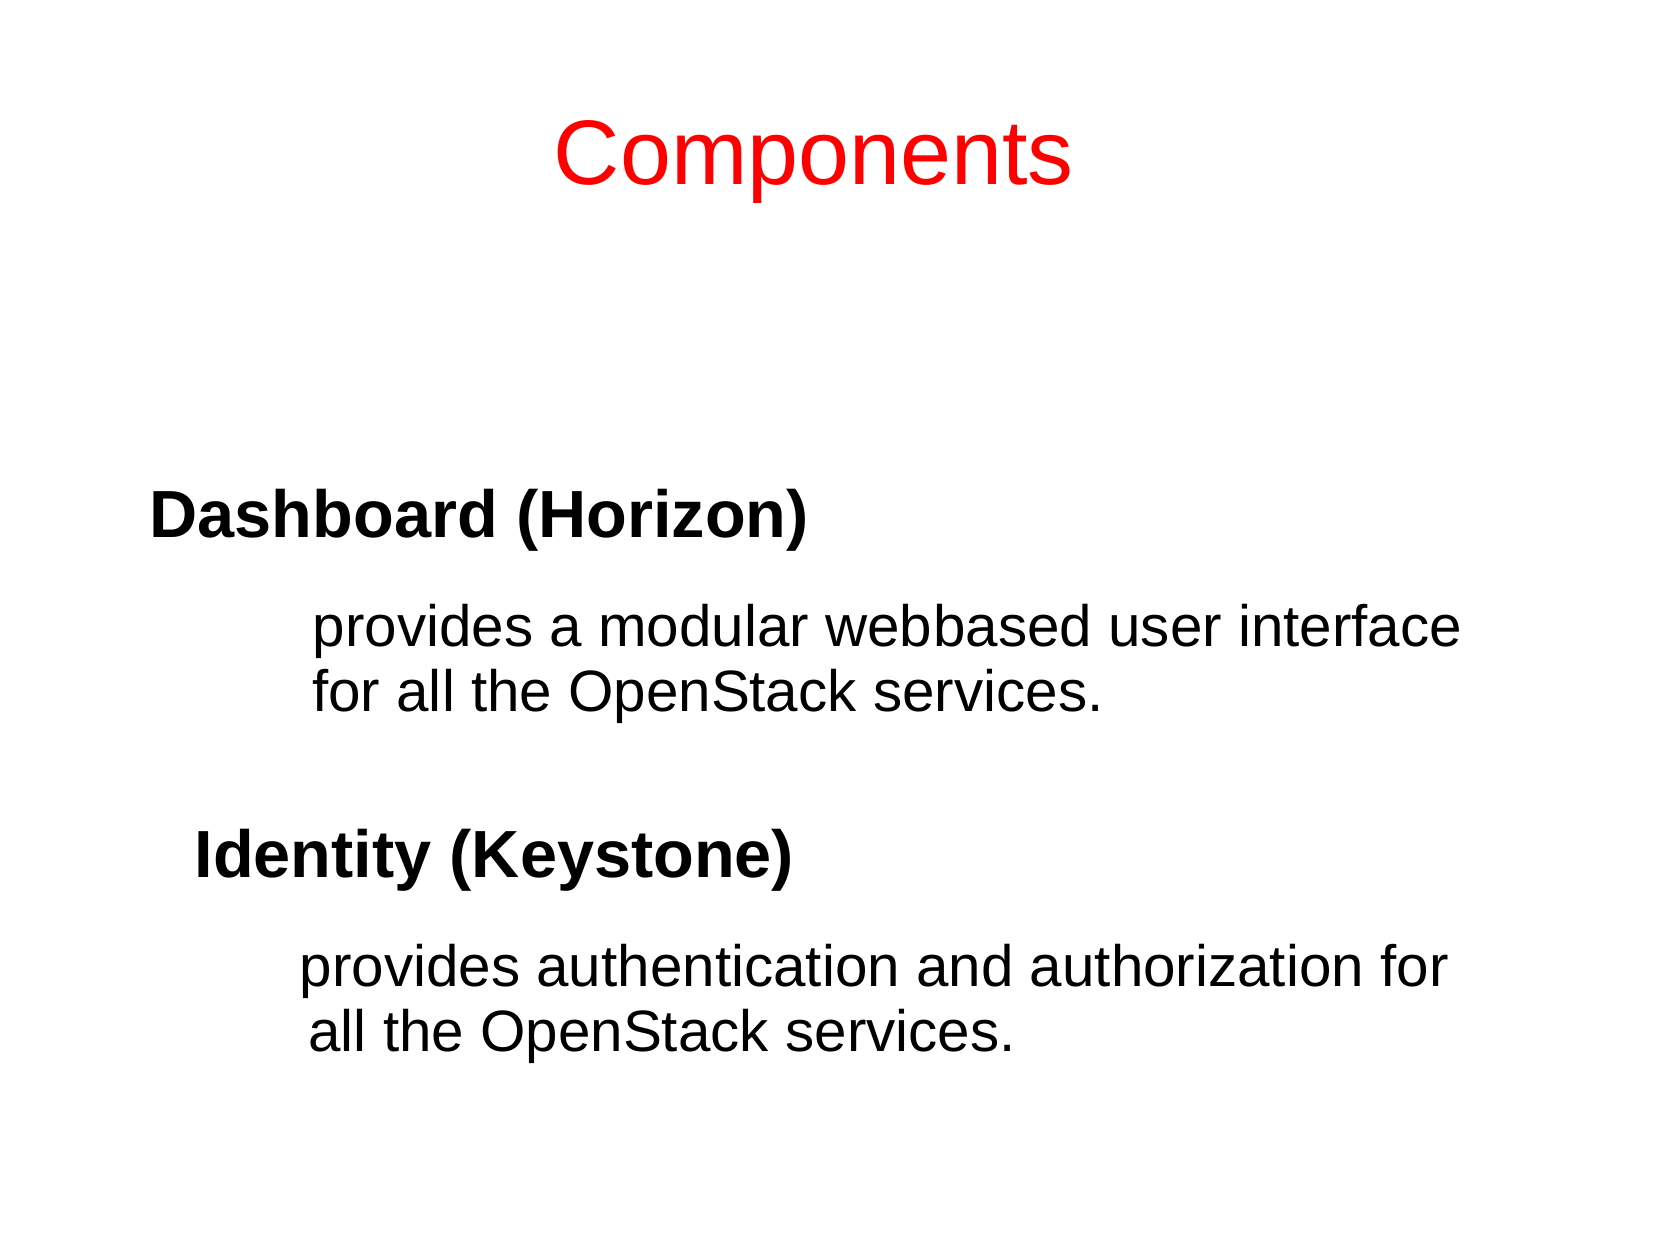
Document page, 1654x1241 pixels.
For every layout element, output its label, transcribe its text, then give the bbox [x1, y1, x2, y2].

text_box Dashboard (Horizon) provides a modular web­based user interface for all the OpenStack services. [135, 427, 1654, 773]
title Components [82, 56, 1571, 250]
text_box Identity (Keystone) provides authentication and authorization for all the OpenStack services. [180, 810, 1654, 1114]
